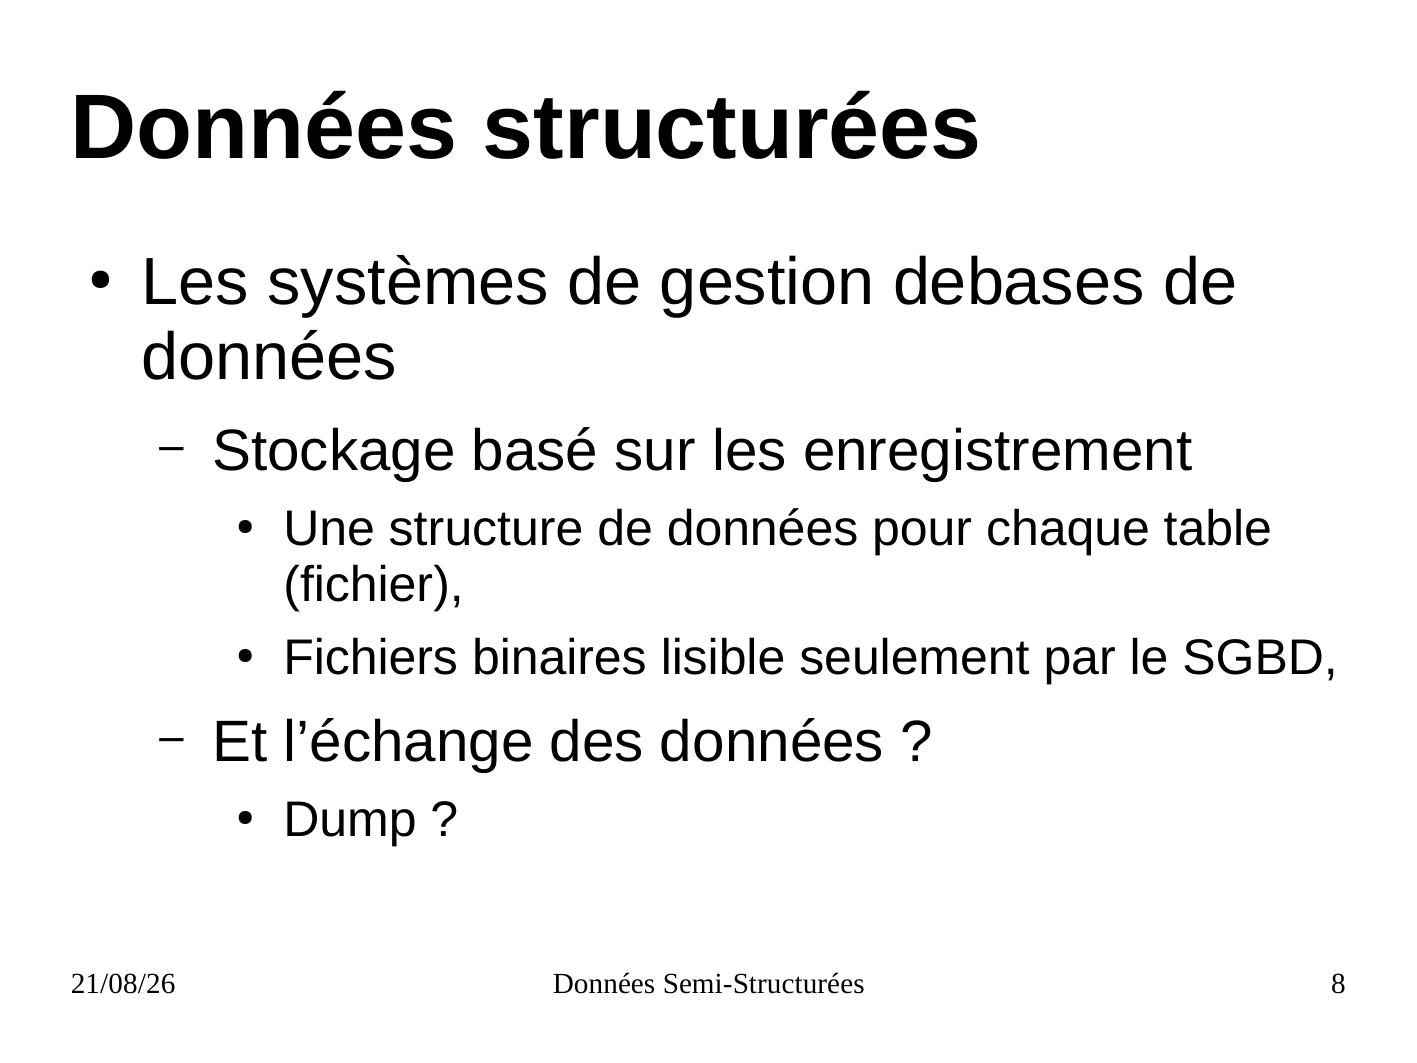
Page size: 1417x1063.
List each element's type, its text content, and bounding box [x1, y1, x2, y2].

list Les systèmes de gestion debases de données Stockage basé sur les enregistrement Une structure de données pour chaque table (fichier), Fichiers binaires lisible seulement par le SGBD, Et l’échange des données ? Dump ? [70, 244, 1346, 925]
title Données structurées [70, 42, 1346, 212]
